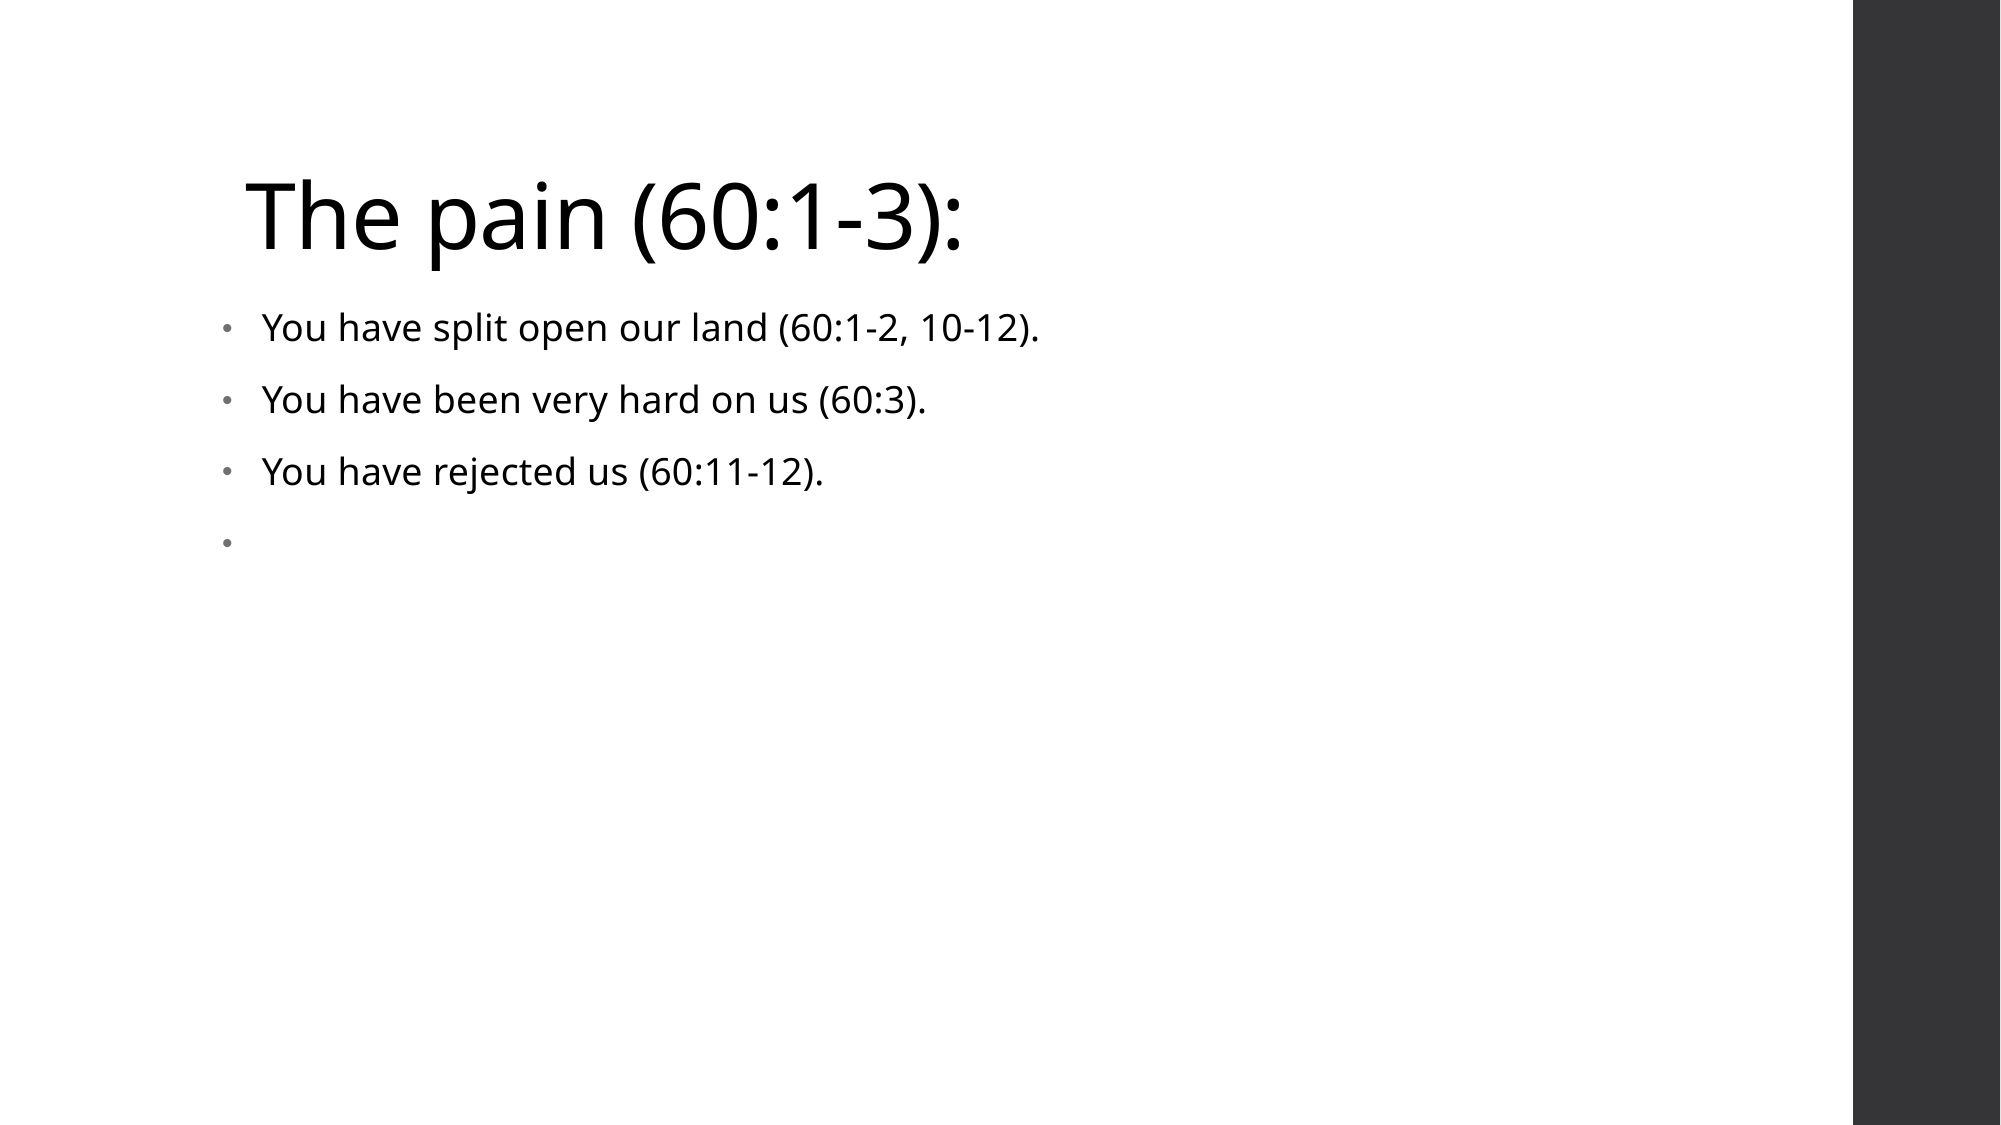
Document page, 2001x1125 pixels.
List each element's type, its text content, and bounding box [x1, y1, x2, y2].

title The pain (60:1-3): [206, 60, 1797, 278]
list You have split open our land (60:1-2, 10-12). You have been very hard on us (60:3). You have rejected us (60:11-12). [206, 299, 1617, 1014]
